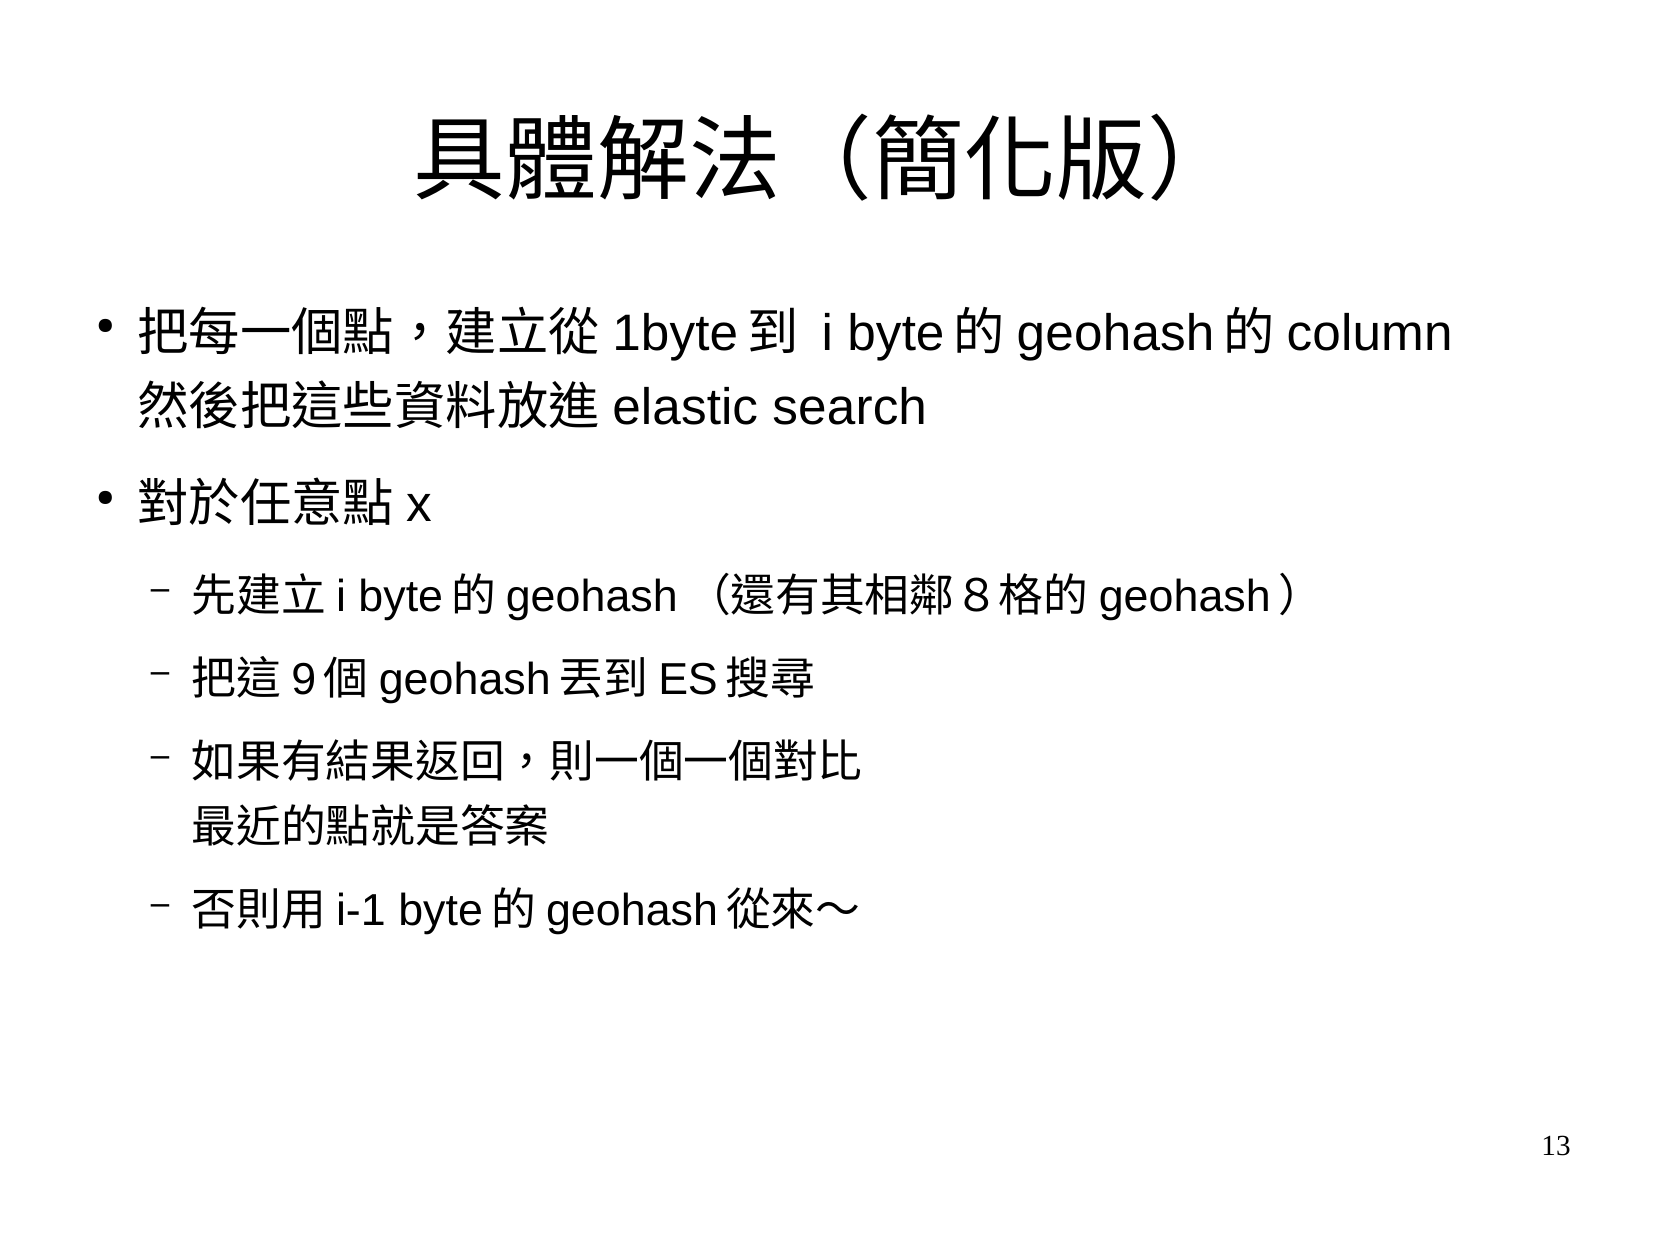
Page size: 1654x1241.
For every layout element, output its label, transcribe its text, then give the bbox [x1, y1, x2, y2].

title 具體解法（簡化版） [82, 49, 1571, 257]
list 把每一個點，建立從1byte到 i byte的geohash的column 然後把這些資料放進elastic search 對於任意點x 先建立i byte的geohash（還有其相鄰８格的geohash） 把這9個geohash丟到ES搜尋 如果有結果返回，則一個一個對比 最近的點就是答案 否則用i-1 byte的geohash從來～ [82, 290, 1571, 1010]
